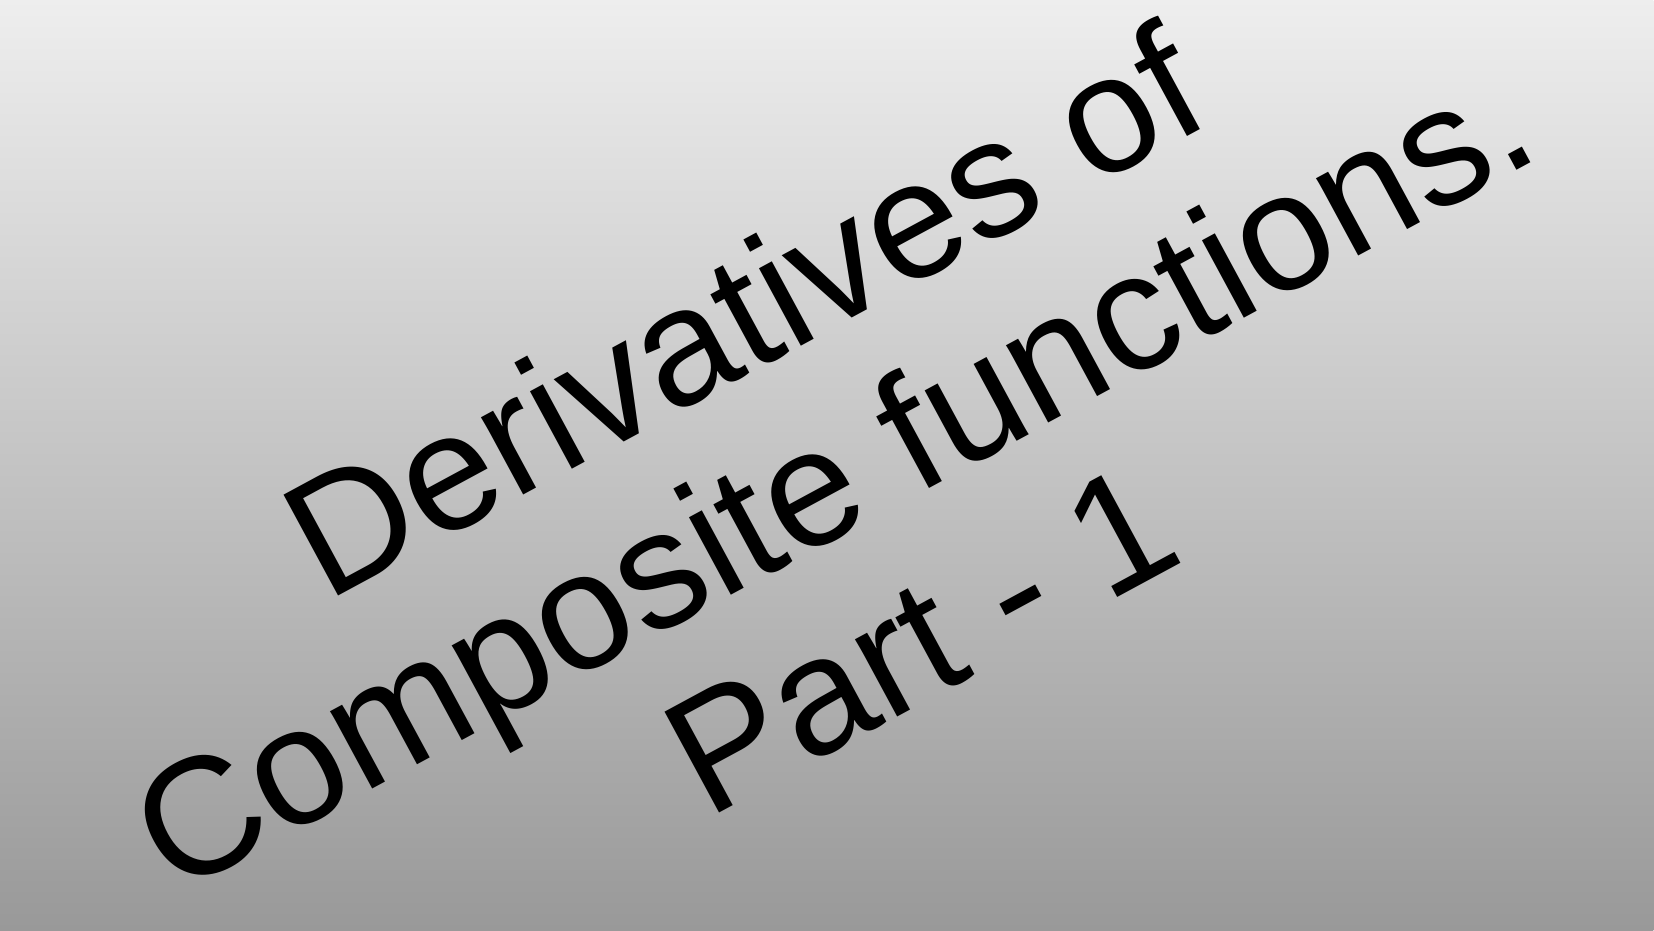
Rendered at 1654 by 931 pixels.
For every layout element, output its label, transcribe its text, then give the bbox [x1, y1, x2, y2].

title Derivatives of Composite functions. Part - 1 [0, 0, 1654, 931]
